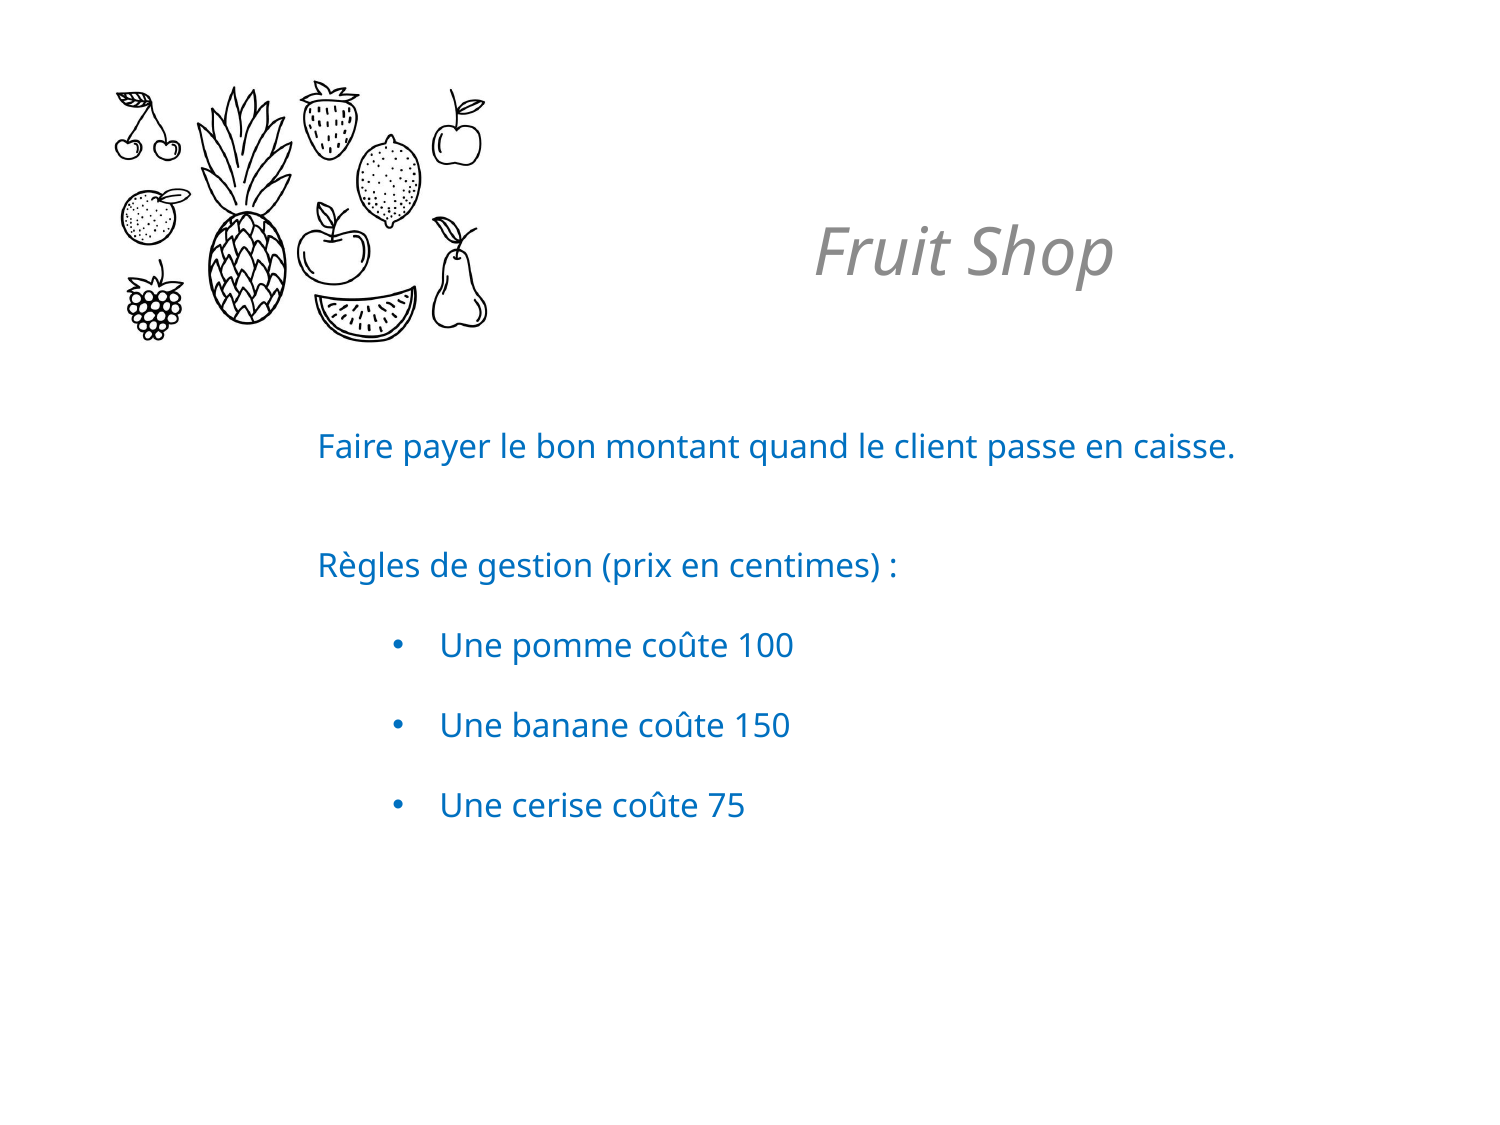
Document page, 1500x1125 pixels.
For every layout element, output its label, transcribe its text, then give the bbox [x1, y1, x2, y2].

text_box Fruit Shop [506, 6, 1424, 492]
picture [110, 78, 490, 344]
text_box Faire payer le bon montant quand le client passe en caisse. Règles de gestion (prix en centimes) : Une pomme coûte 100 Une banane coûte 150 Une cerise coûte 75 [302, 417, 1418, 948]
